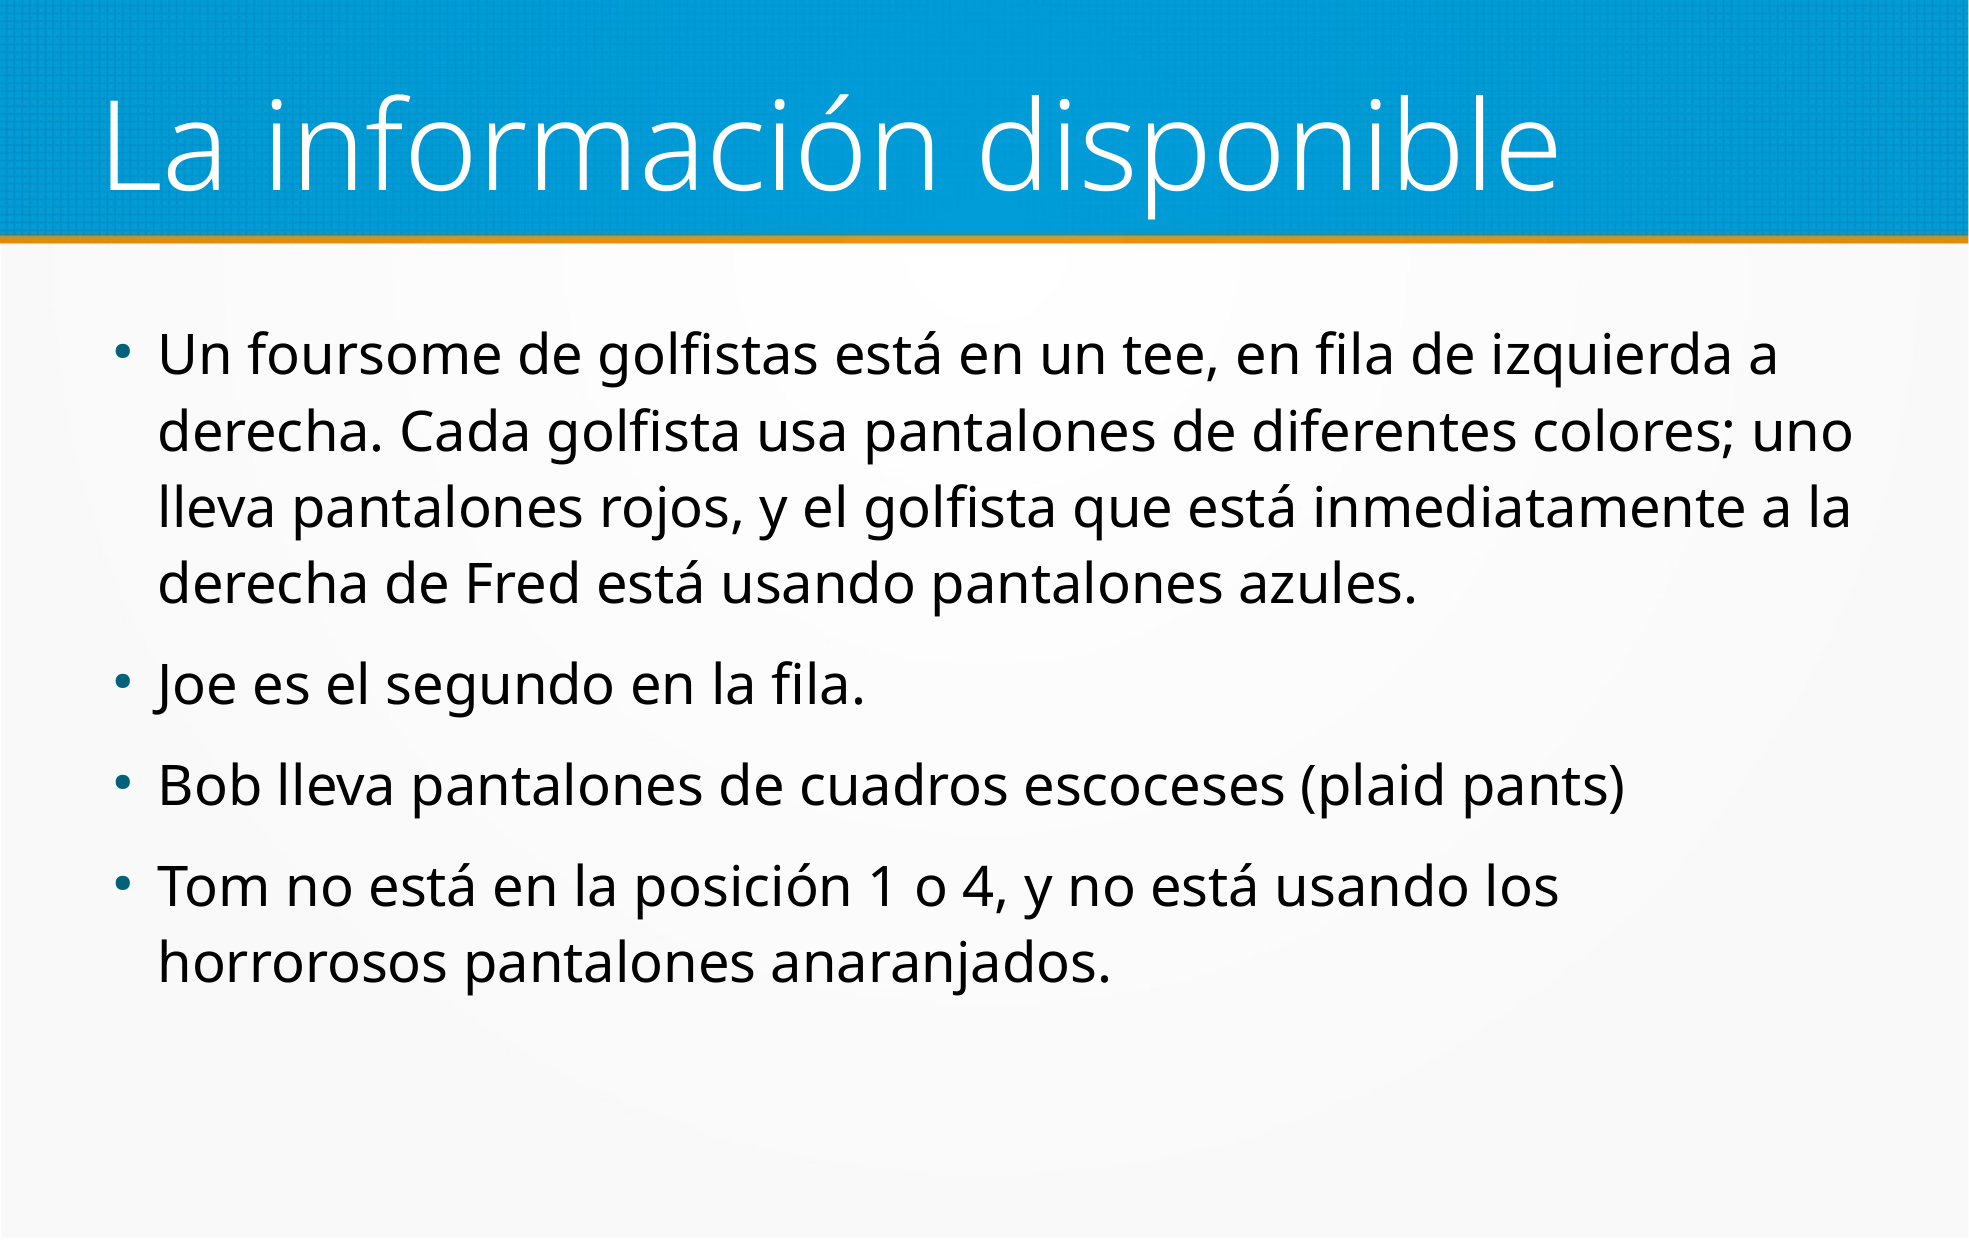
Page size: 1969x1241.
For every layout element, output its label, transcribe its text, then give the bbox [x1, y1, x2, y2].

picture [0, 233, 1969, 1241]
list Un foursome de golfistas está en un tee, en fila de izquierda a derecha. Cada golfista usa pantalones de diferentes colores; uno lleva pantalones rojos, y el golfista que está inmediatamente a la derecha de Fred está usando pantalones azules. Joe es el segundo en la fila. Bob lleva pantalones de cuadros escoceses (plaid pants) Tom no está en la posición 1 o 4, y no está usando los horrorosos pantalones anaranjados. [98, 315, 1861, 1081]
title La información disponible [98, 19, 1870, 227]
